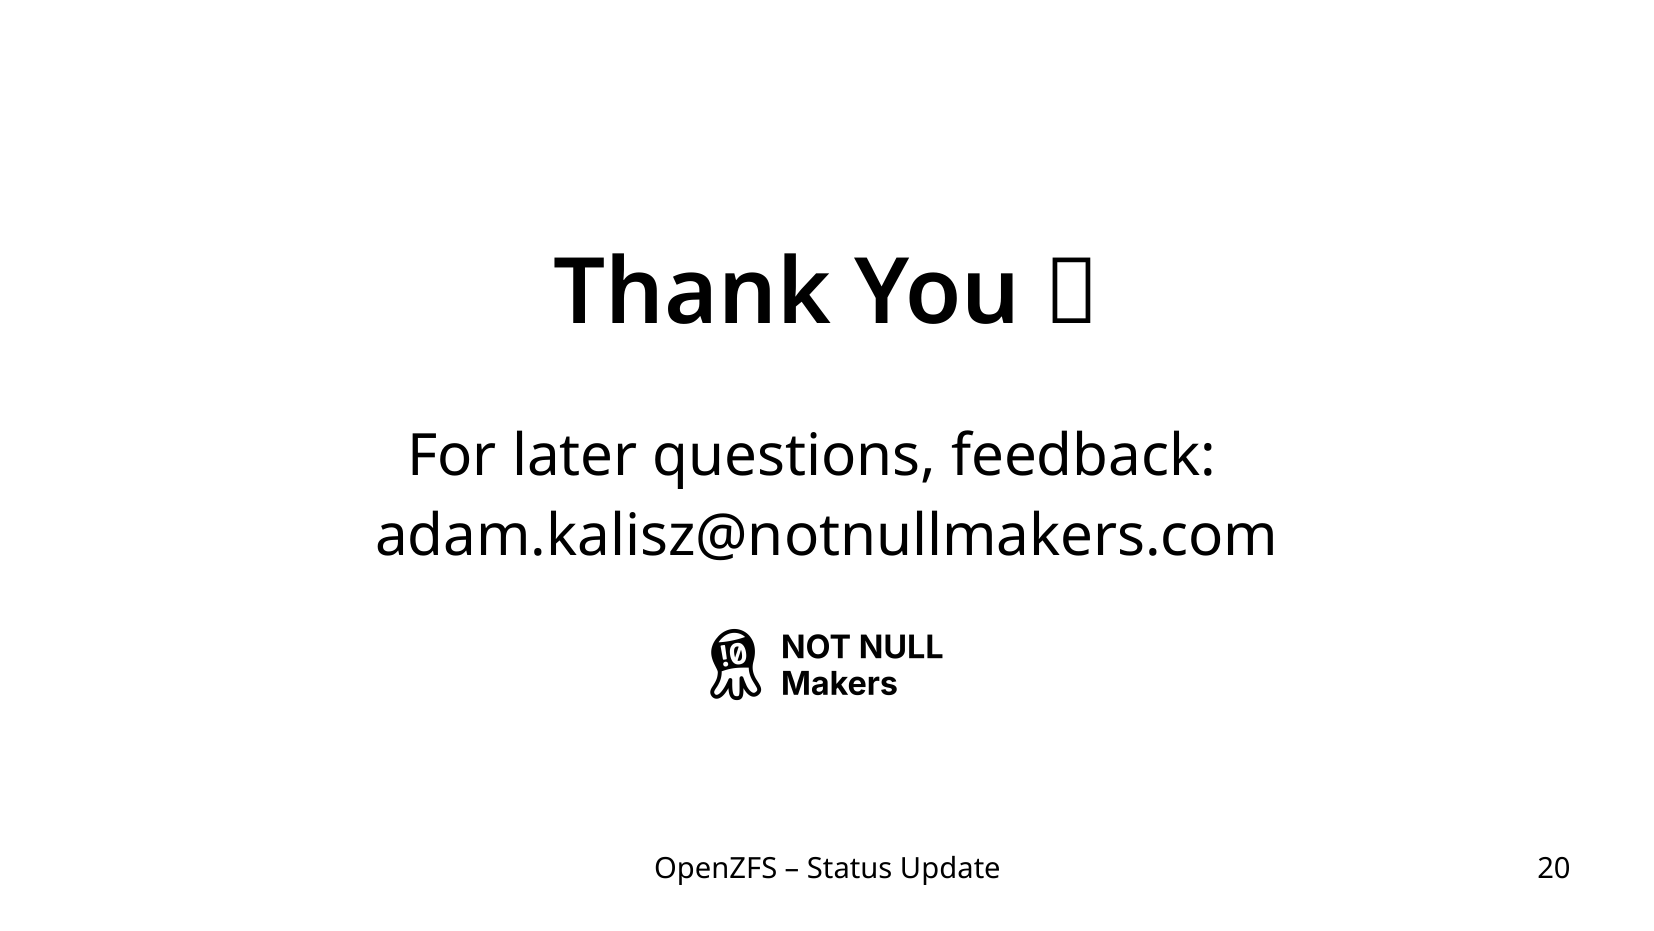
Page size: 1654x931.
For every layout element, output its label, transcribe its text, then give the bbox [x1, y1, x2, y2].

title For later questions, feedback: adam.kalisz@notnullmakers.com [82, 409, 1571, 576]
title Thank You 🎉 [82, 210, 1571, 366]
picture [676, 604, 977, 725]
